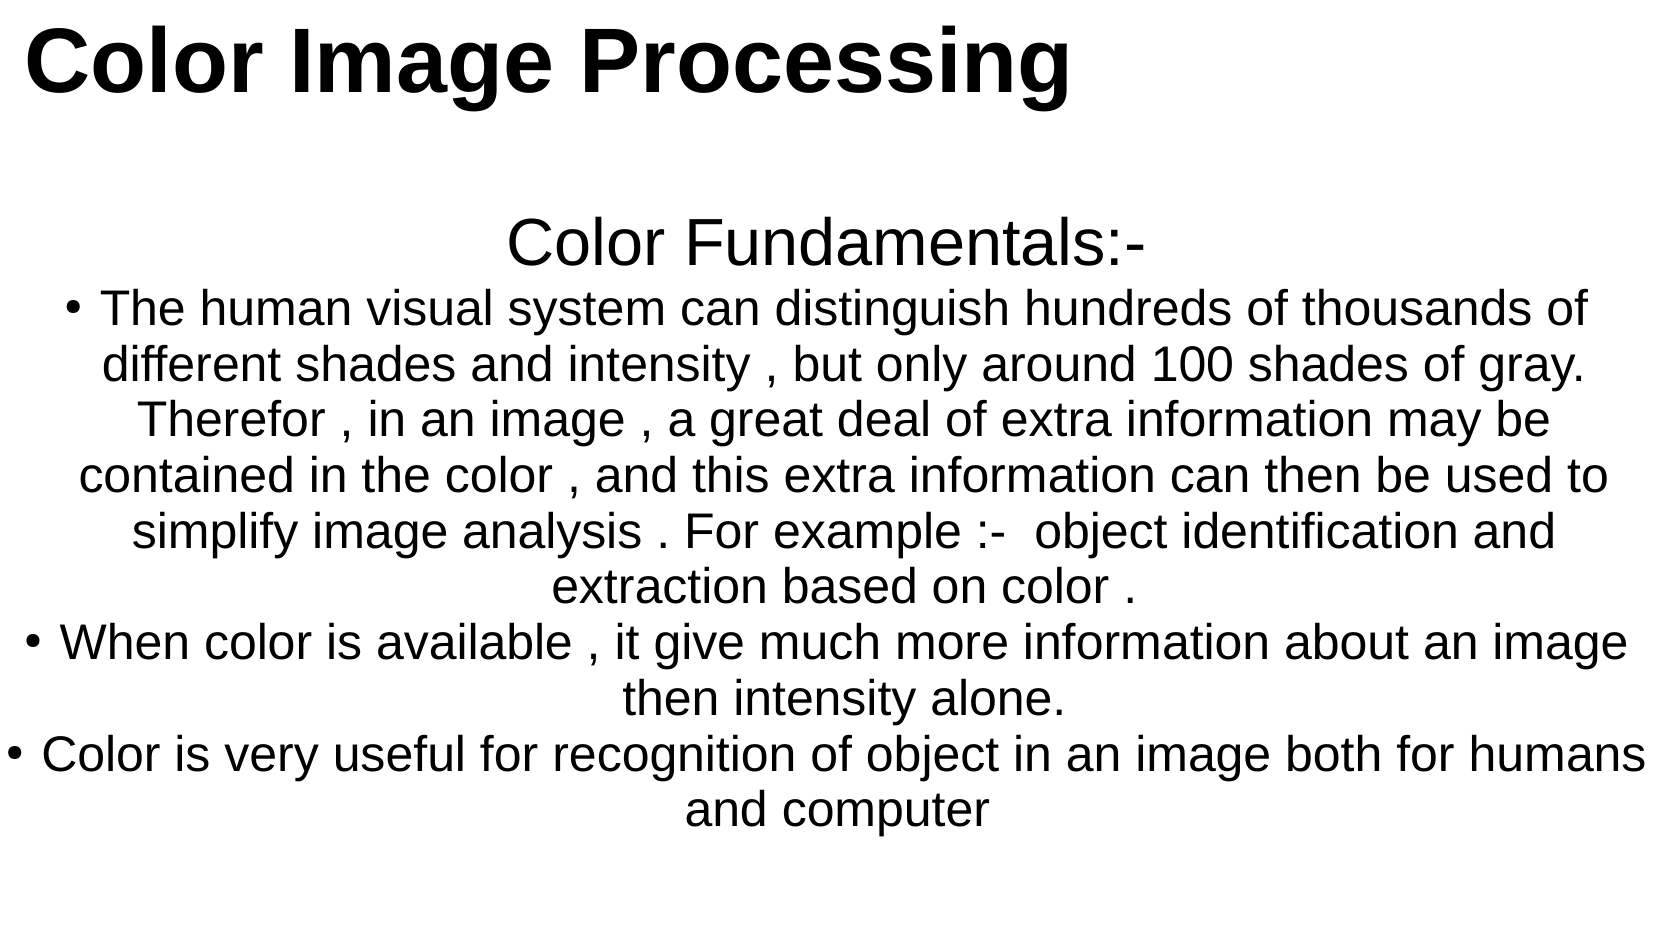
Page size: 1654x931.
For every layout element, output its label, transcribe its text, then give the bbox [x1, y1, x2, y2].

subtitle Color Fundamentals:- The human visual system can distinguish hundreds of thousands of different shades and intensity , but only around 100 shades of gray. Therefor , in an image , a great deal of extra information may be contained in the color , and this extra information can then be used to simplify image analysis . For example :- object identification and extraction based on color . When color is available , it give much more information about an image then intensity alone. Color is very useful for recognition of object in an image both for humans and computer [0, 112, 1654, 931]
title Color Image Processing [0, 9, 1126, 112]
